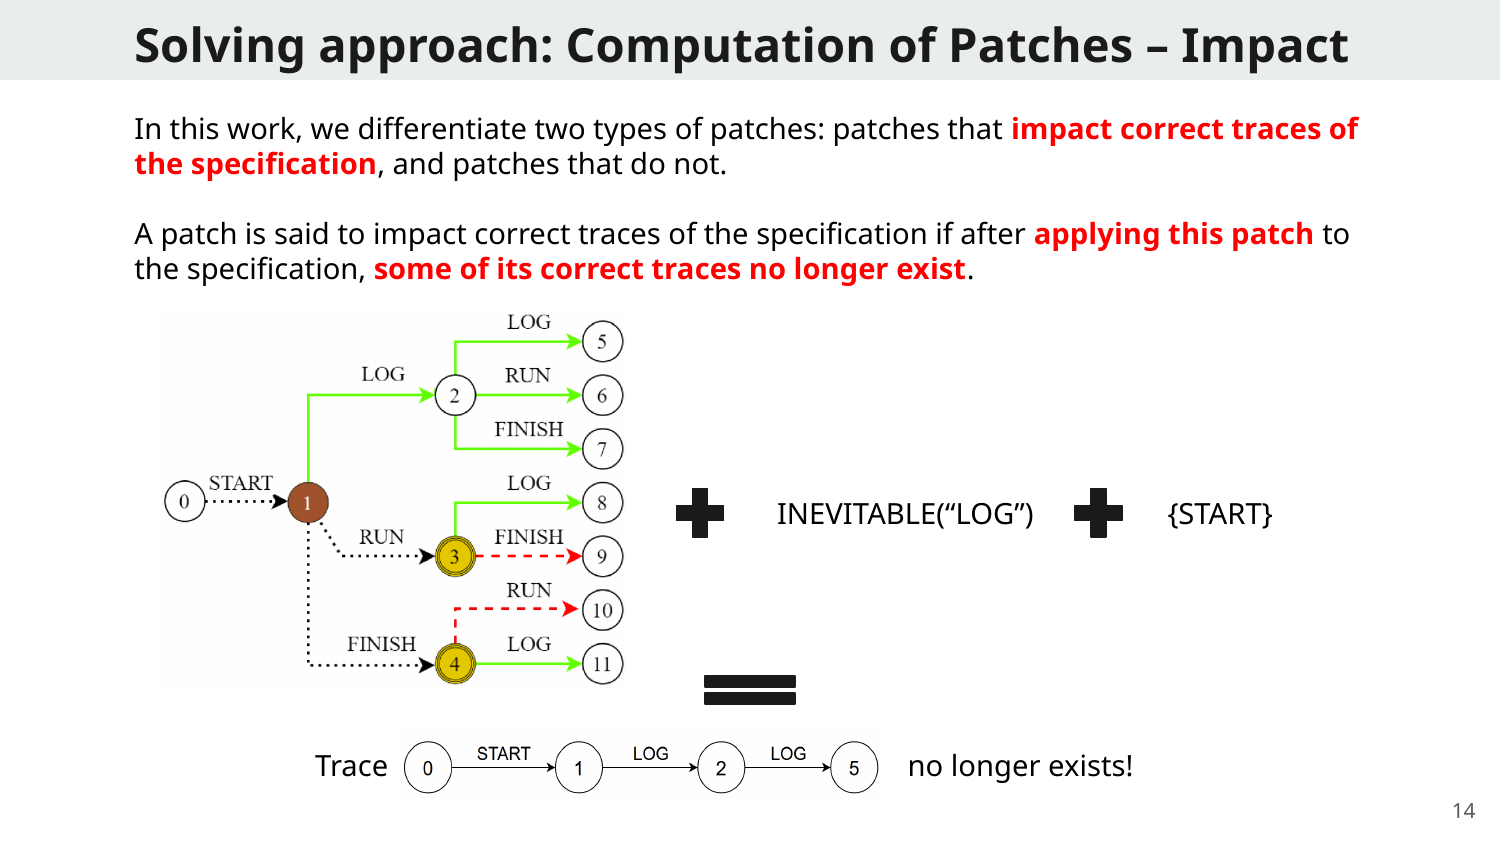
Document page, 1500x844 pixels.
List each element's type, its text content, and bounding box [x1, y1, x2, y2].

text_box INEVITABLE(“LOG”) [728, 480, 1083, 546]
text_box Trace no longer exists! [300, 731, 397, 797]
slide_number <numéro> [1400, 779, 1491, 844]
text_box In this work, we differentiate two types of patches: patches that impact correct traces of the specification, and patches that do not. A patch is said to impact correct traces of the specification if after applying this patch to the specification, some of its correct traces no longer exist. [119, 95, 1381, 301]
picture [162, 310, 625, 688]
title Solving approach: Computation of Patches – Impact [119, 0, 1381, 88]
text_box [1075, 488, 1119, 537]
text_box [705, 675, 795, 688]
text_box Trace no longer exists! [881, 731, 1200, 797]
picture [397, 731, 881, 798]
text_box [705, 692, 795, 705]
text_box [676, 488, 724, 537]
text_box {START} [1119, 480, 1321, 546]
